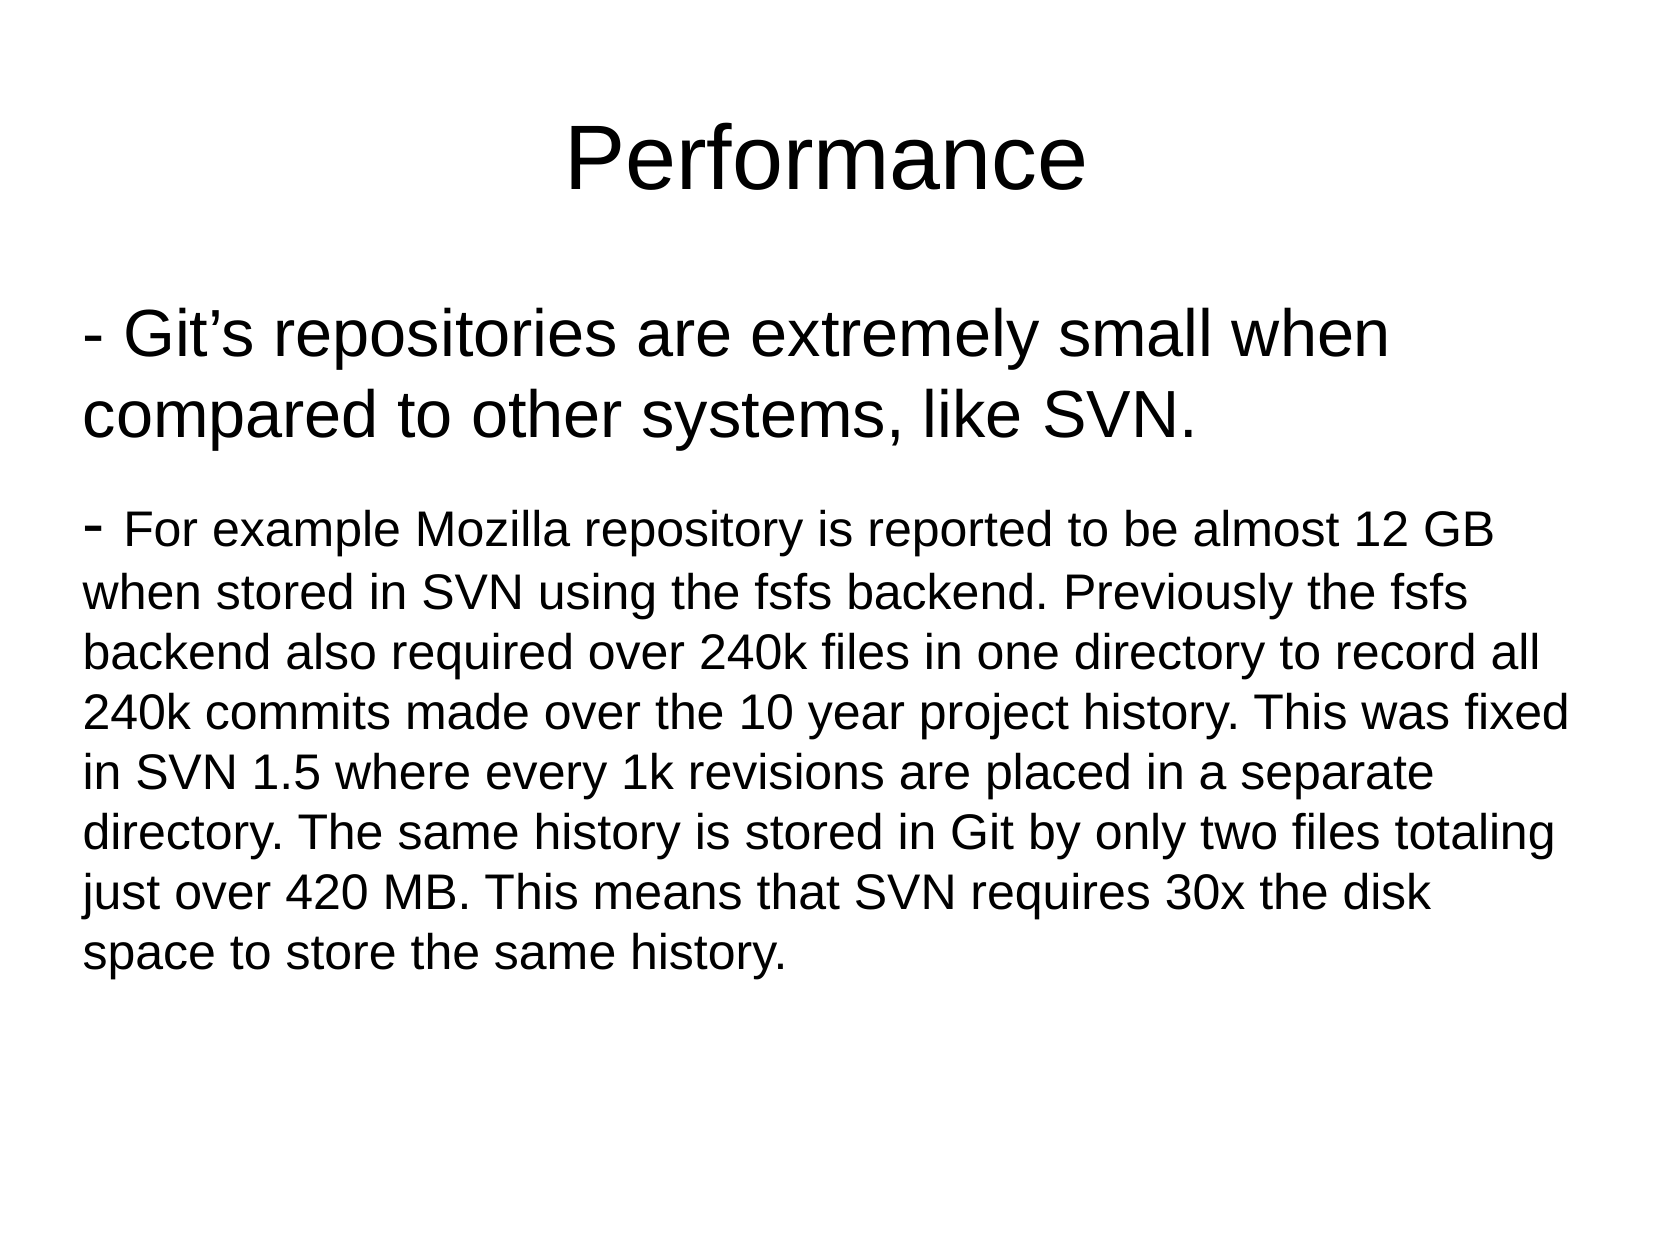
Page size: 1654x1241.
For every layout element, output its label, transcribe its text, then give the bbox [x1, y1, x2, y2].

list - Git’s repositories are extremely small when compared to other systems, like SVN. - For example Mozilla repository is reported to be almost 12 GB when stored in SVN using the fsfs backend. Previously the fsfs backend also required over 240k files in one directory to record all 240k commits made over the 10 year project history. This was fixed in SVN 1.5 where every 1k revisions are placed in a separate directory. The same history is stored in Git by only two files totaling just over 420 MB. This means that SVN requires 30x the disk space to store the same history. [82, 290, 1571, 1010]
title Performance [82, 49, 1571, 257]
